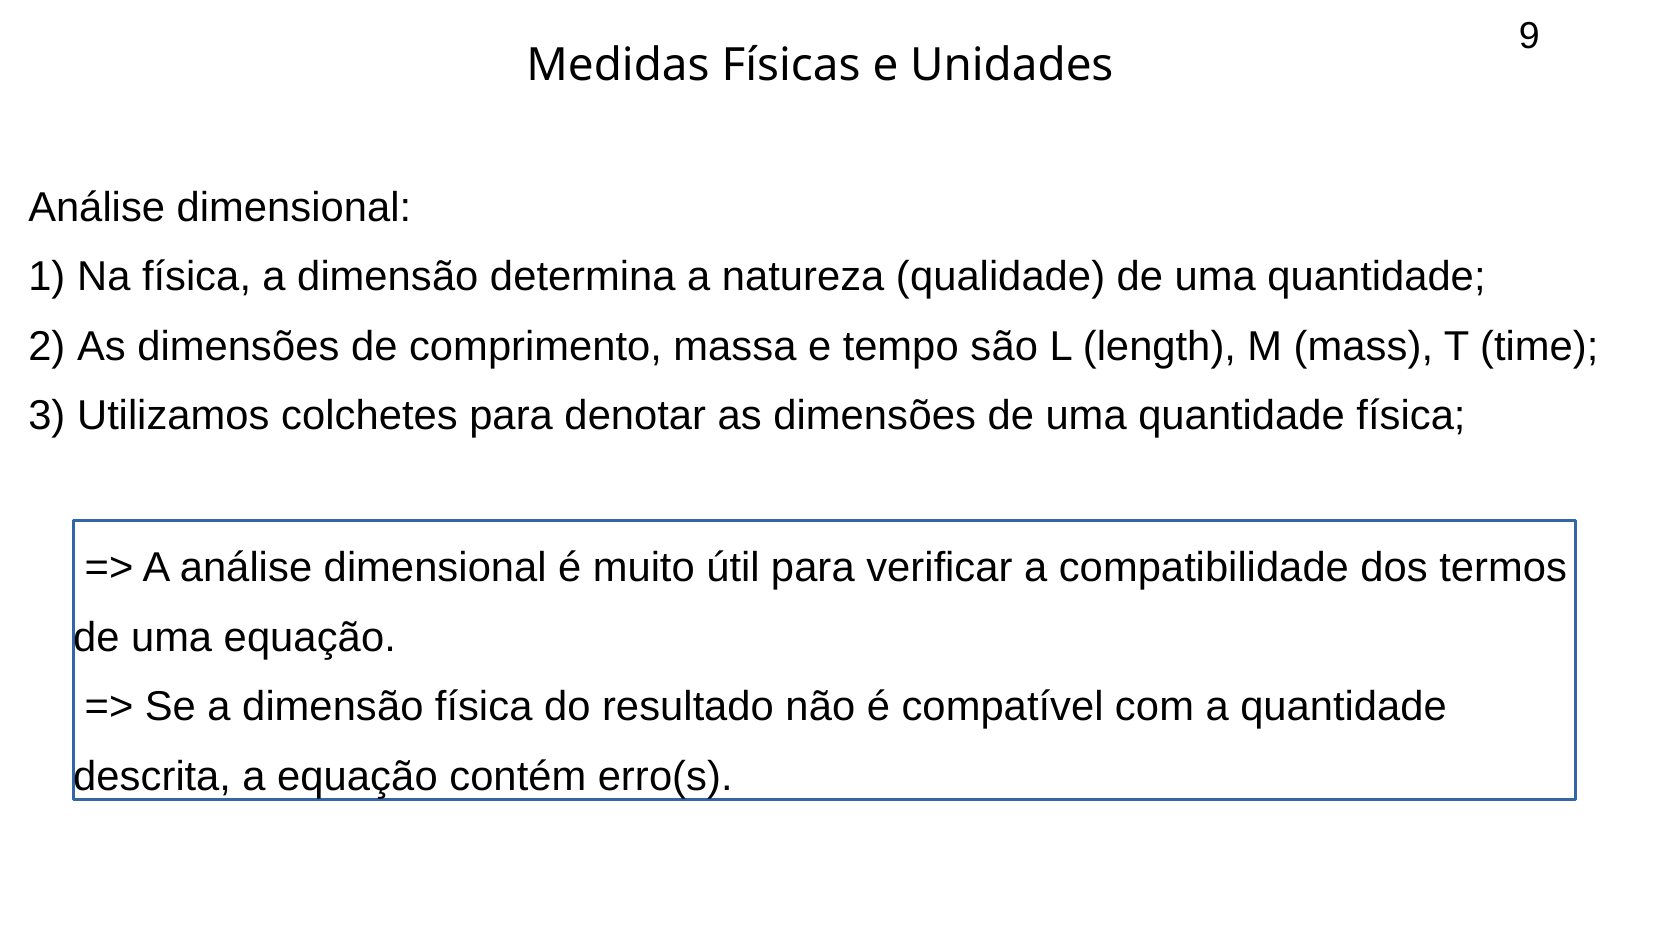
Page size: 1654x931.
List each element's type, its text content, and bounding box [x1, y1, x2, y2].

text_box => A análise dimensional é muito útil para verificar a compatibilidade dos termos de uma equação. => Se a dimensão física do resultado não é compatível com a quantidade descrita, a equação contém erro(s). [73, 520, 1576, 800]
text_box Análise dimensional: Na física, a dimensão determina a natureza (qualidade) de uma quantidade; As dimensões de comprimento, massa e tempo são L (length), M (mass), T (time); Utilizamos colchetes para denotar as dimensões de uma quantidade física; [28, 160, 1610, 441]
text_box <number> [1504, 6, 1654, 77]
text_box Medidas Físicas e Unidades [511, 0, 1142, 102]
